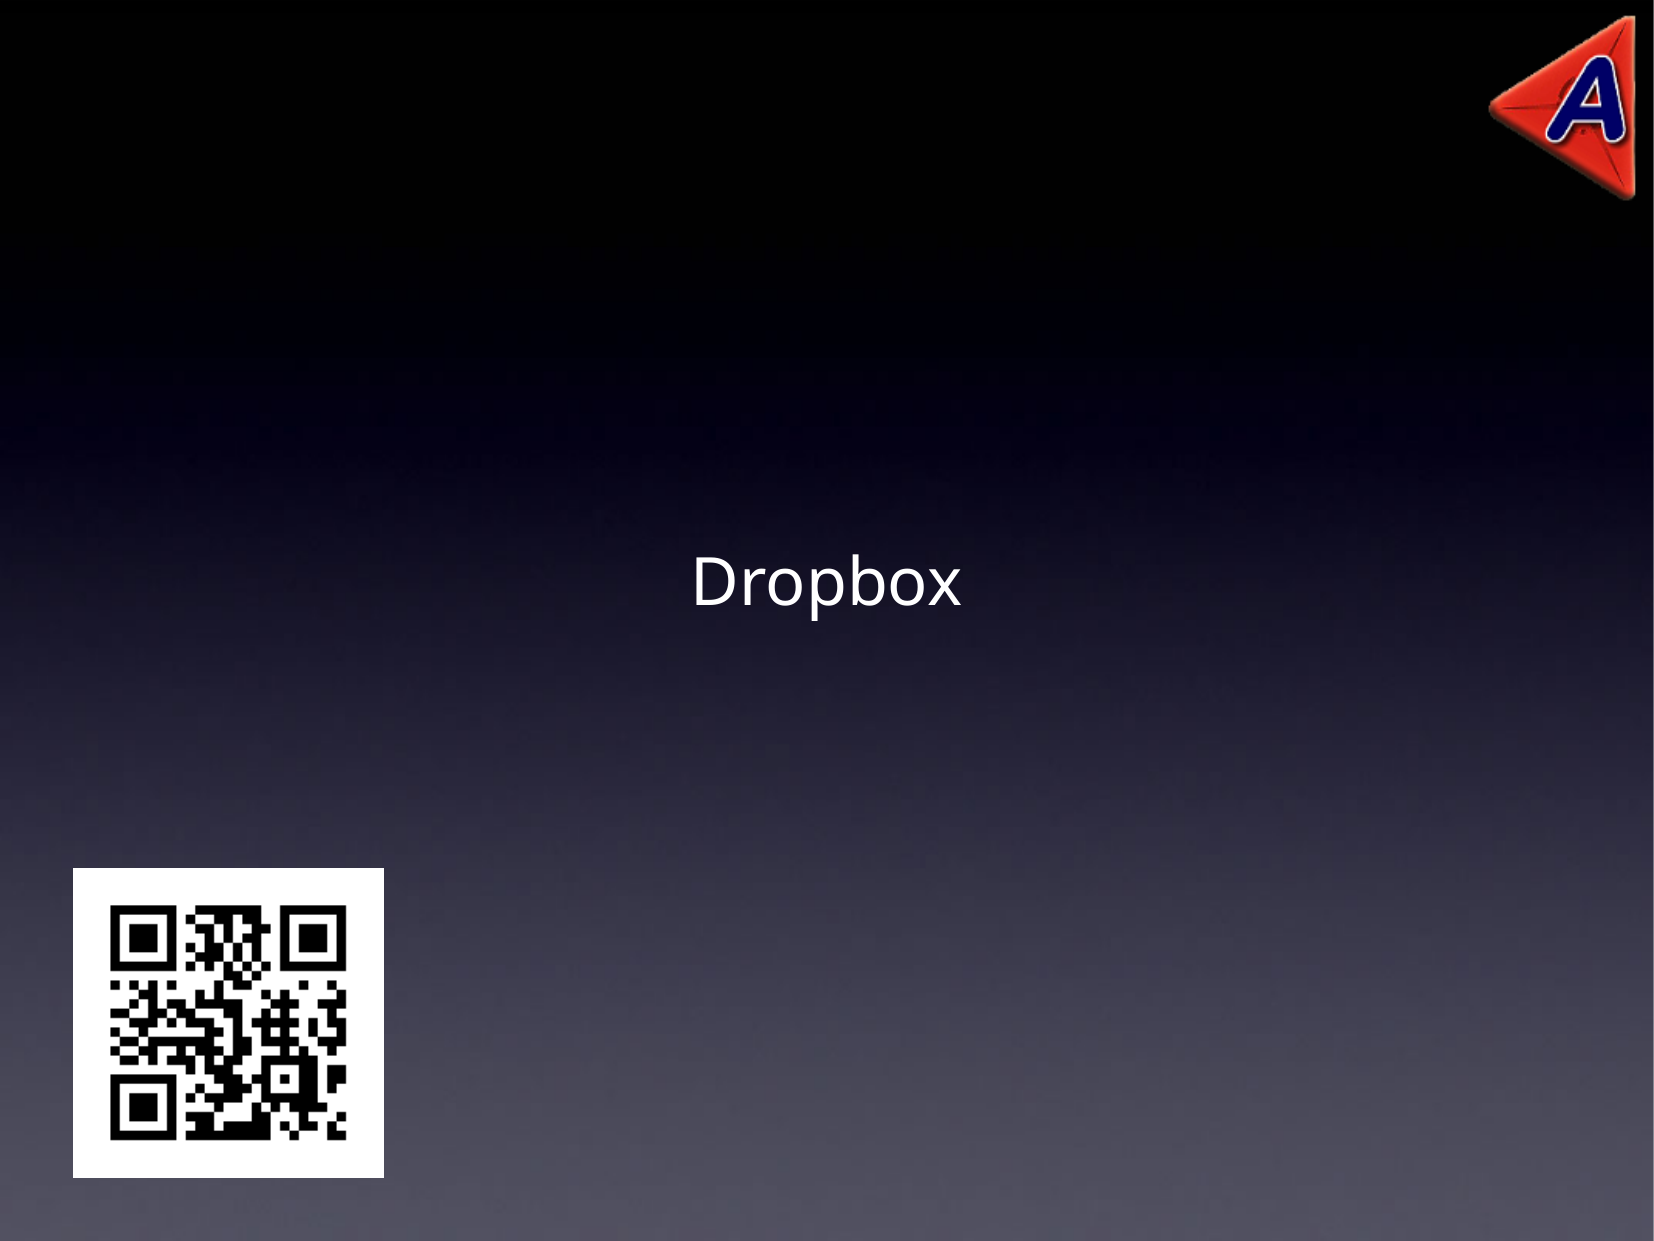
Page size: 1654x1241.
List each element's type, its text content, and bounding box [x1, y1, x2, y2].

picture [0, 0, 1654, 1241]
subtitle Dropbox [82, 56, 1571, 1102]
